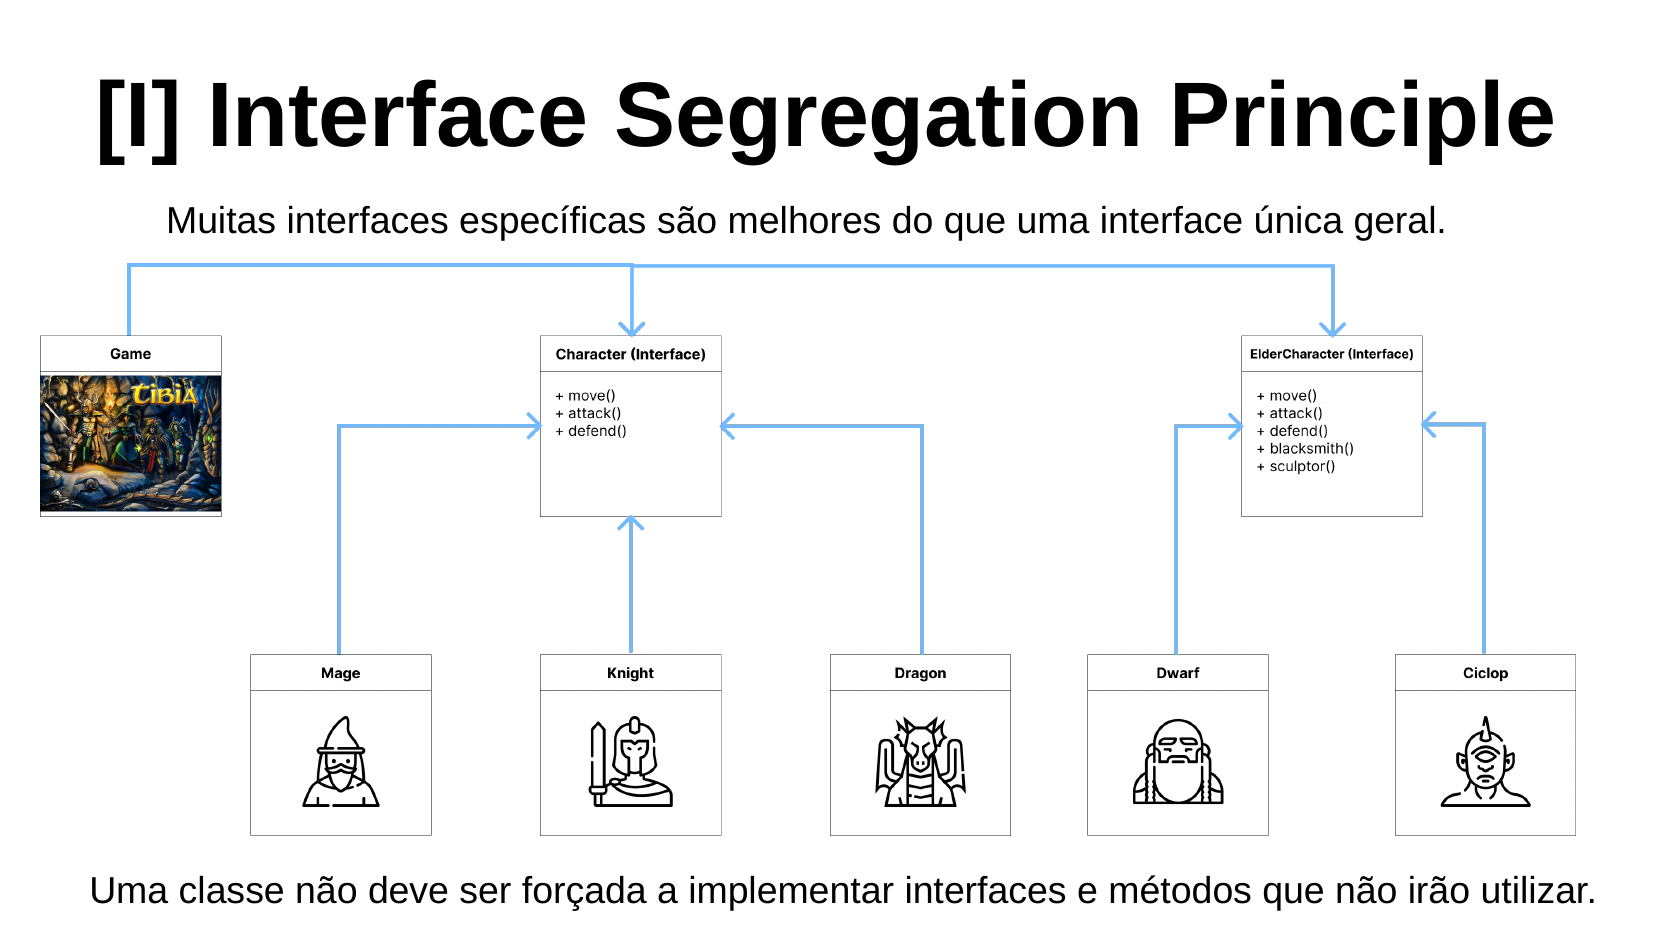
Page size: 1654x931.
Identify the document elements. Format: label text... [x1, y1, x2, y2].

text_box Uma classe não deve ser forçada a implementar interfaces e métodos que não irão utilizar. [74, 862, 1613, 920]
title [I] Interface Segregation Principle [82, 37, 1571, 193]
text_box Muitas interfaces específicas são melhores do que uma interface única geral. [151, 192, 1463, 250]
picture [40, 263, 1576, 836]
